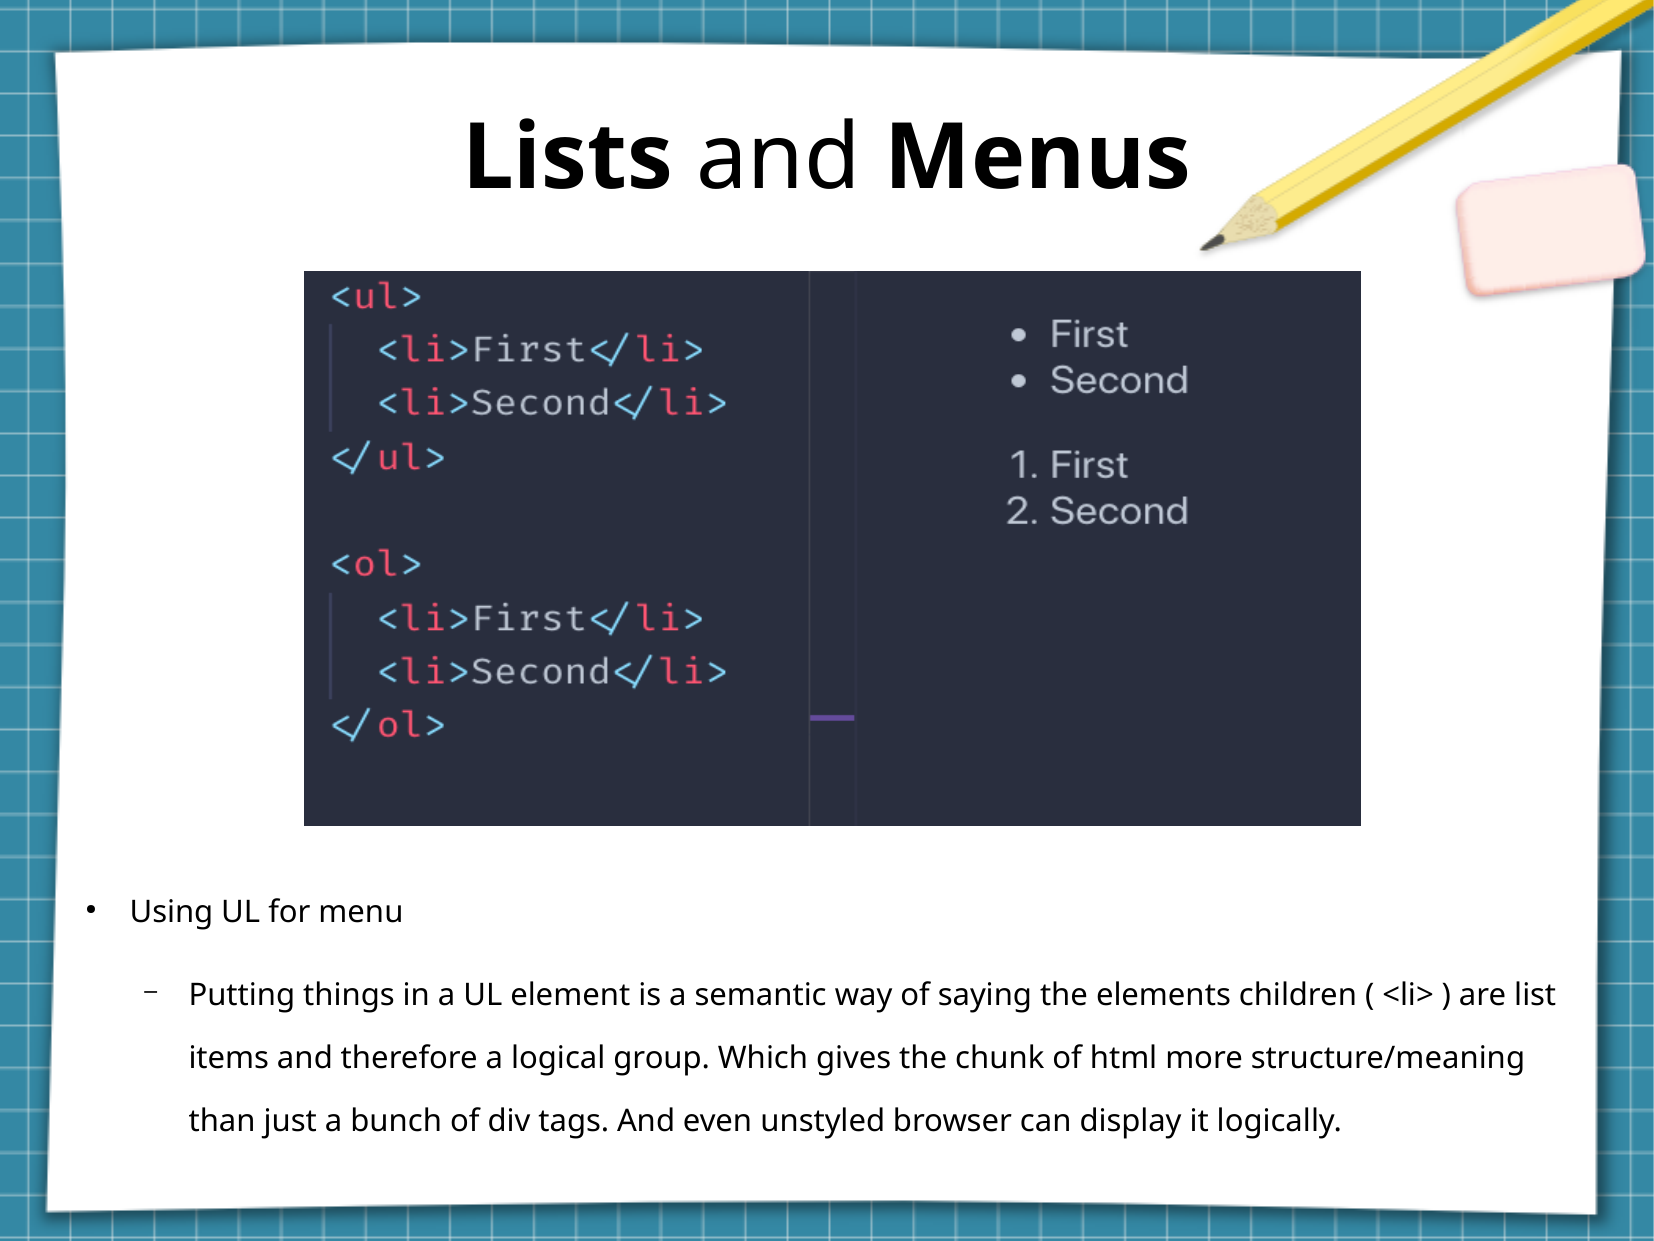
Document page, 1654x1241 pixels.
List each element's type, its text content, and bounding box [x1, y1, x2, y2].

title Lists and Menus [82, 49, 1571, 257]
picture [0, 0, 1654, 1241]
list Using UL for menu Putting things in a UL element is a semantic way of saying the elements children ( <li> ) are list items and therefore a logical group. Which gives the chunk of html more structure/meaning than just a bunch of div tags. And even unstyled browser can display it logically. [70, 868, 1559, 1164]
